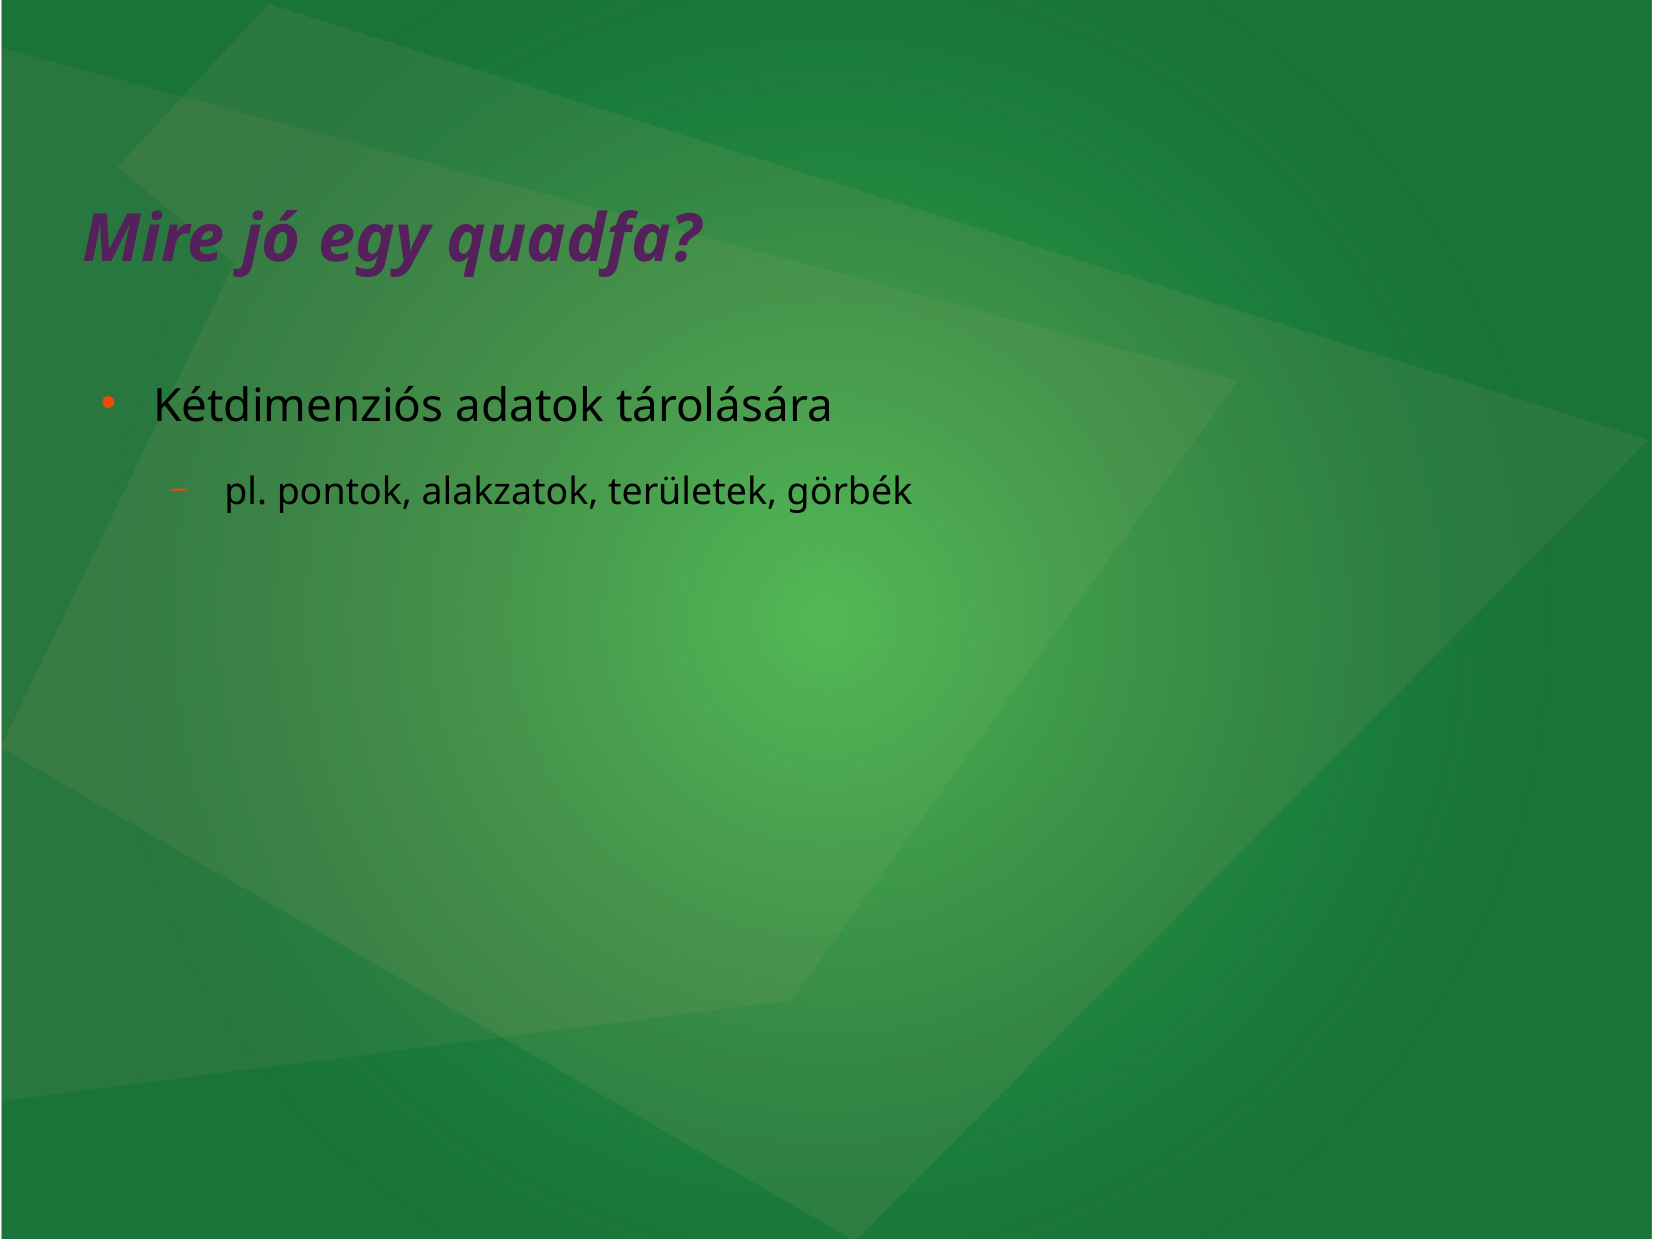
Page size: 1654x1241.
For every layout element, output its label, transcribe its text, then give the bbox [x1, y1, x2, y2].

list Kétdimenziós adatok tárolására pl. pontok, alakzatok, területek, görbék [82, 372, 1571, 1093]
title Mire jó egy quadfa? [82, 132, 1571, 340]
picture [0, 0, 1652, 1241]
